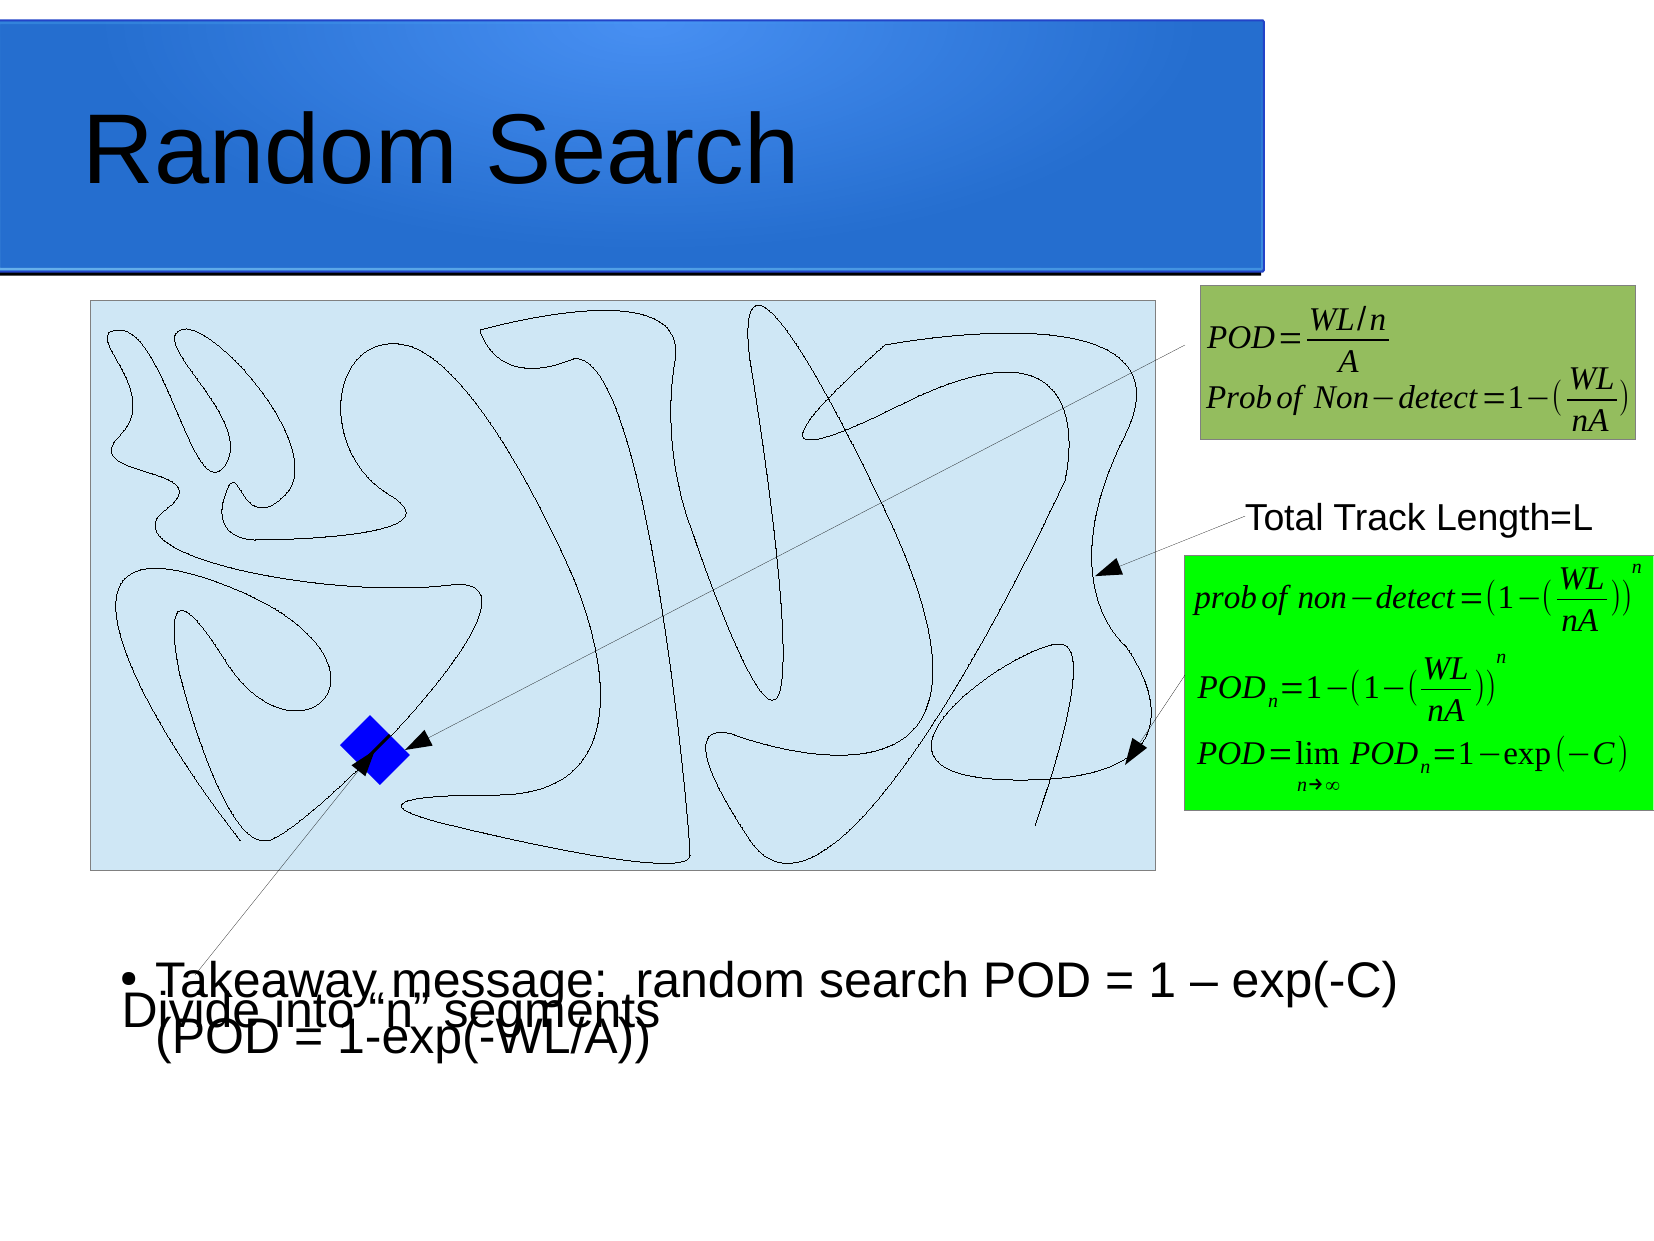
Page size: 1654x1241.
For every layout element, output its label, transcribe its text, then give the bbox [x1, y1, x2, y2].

text_box [90, 300, 1156, 871]
chart [1198, 300, 1637, 440]
chart [1185, 555, 1649, 639]
text_box Total Track Length=L [1230, 489, 1608, 547]
text_box Takeaway message: random search POD = 1 – exp(-C) (POD = 1-exp(-WL/A)) [105, 945, 1456, 1073]
title Random Search [82, 47, 1235, 252]
text_box [280, 361, 1156, 871]
chart [1189, 645, 1513, 729]
text_box [1184, 555, 1654, 811]
text_box [1200, 285, 1636, 360]
chart [1189, 735, 1636, 796]
